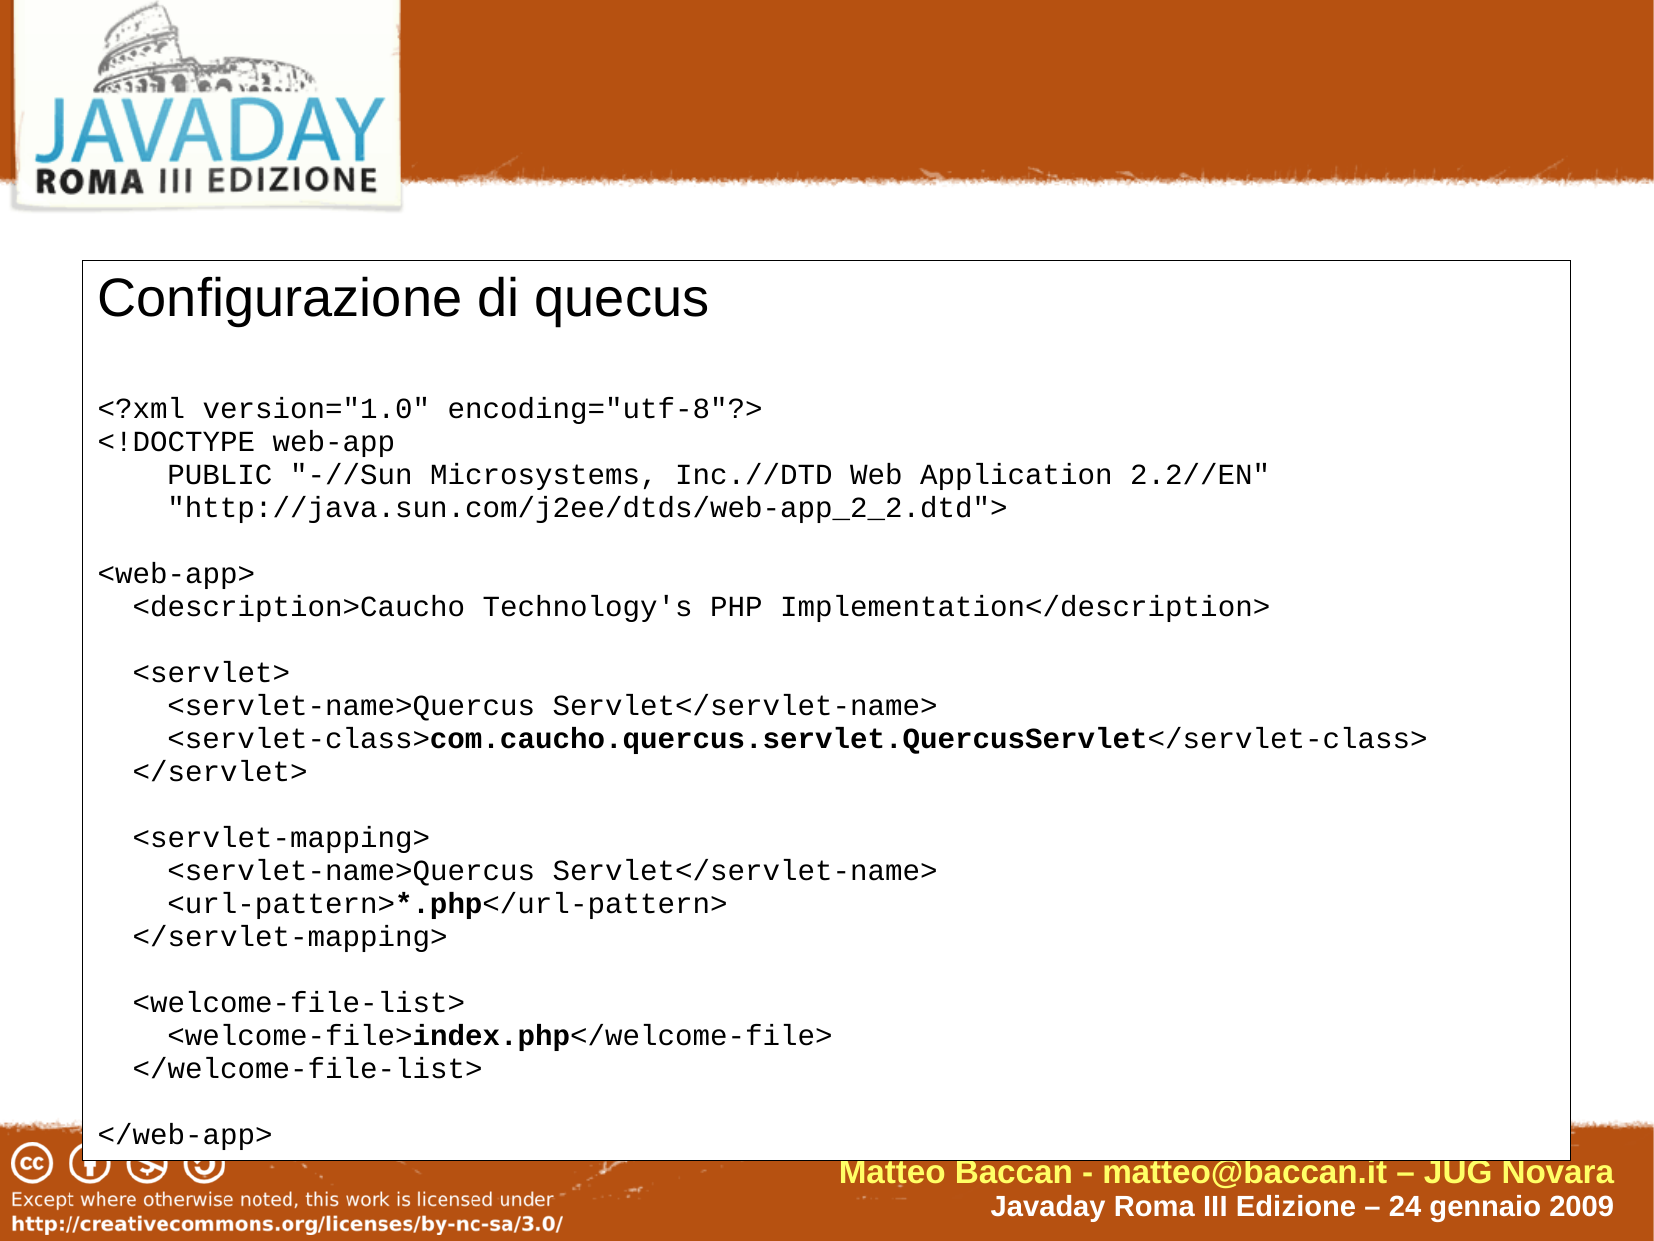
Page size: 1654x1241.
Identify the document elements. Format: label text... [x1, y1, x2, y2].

picture [961, 1164, 970, 1169]
picture [0, 1007, 1654, 1241]
text_box Configurazione di quecus <?xml version="1.0" encoding="utf-8"?> <!DOCTYPE web-app PUBLIC "-//Sun Microsystems, Inc.//DTD Web Application 2.2//EN" "http://java.sun.com/j2ee/dtds/web-app_2_2.dtd"> <web-app> <description>Caucho Technology's PHP Implementation</description> <servlet> <servlet-name>Quercus Servlet</servlet-name> <servlet-class>com.caucho.quercus.servlet.QuercusServlet</servlet-class> </servlet> <servlet-mapping> <servlet-name>Quercus Servlet</servlet-name> <url-pattern>*.php</url-pattern> </servlet-mapping> <welcome-file-list> <welcome-file>index.php</welcome-file> </welcome-file-list> </web-app> [82, 260, 1571, 1111]
picture [1449, 1161, 1459, 1179]
picture [1221, 1168, 1230, 1179]
picture [961, 1173, 972, 1179]
picture [1510, 1161, 1519, 1177]
picture [0, 0, 1654, 231]
picture [847, 1161, 857, 1176]
picture [1250, 1168, 1257, 1180]
